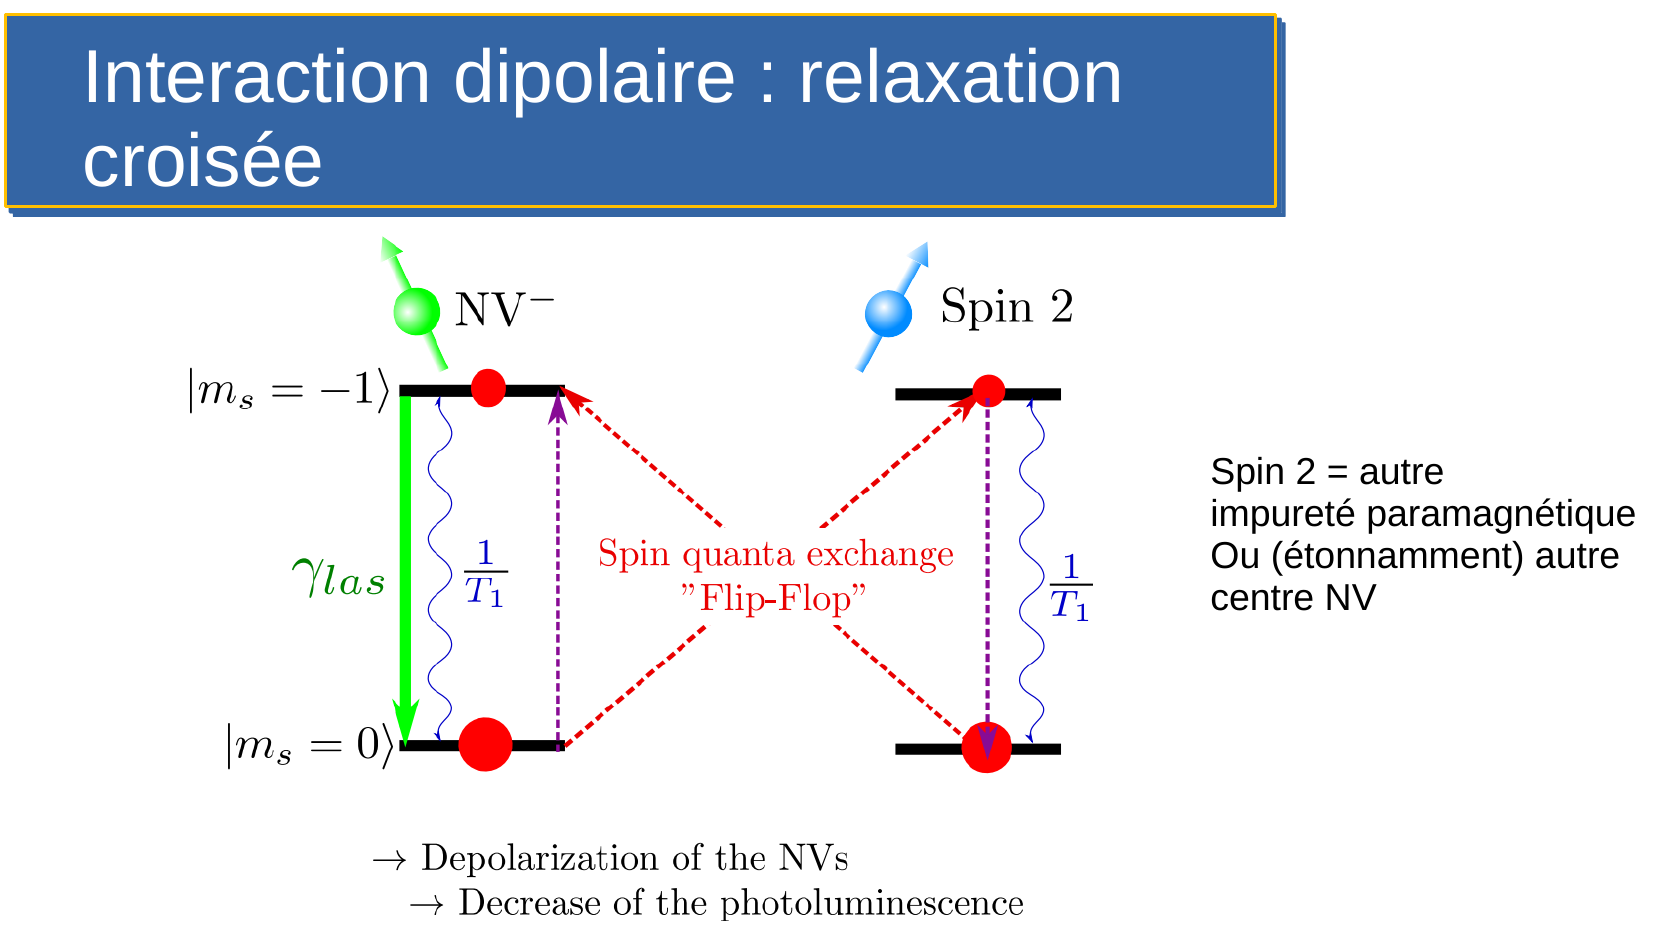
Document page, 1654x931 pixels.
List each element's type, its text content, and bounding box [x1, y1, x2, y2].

title Interaction dipolaire : relaxation croisée [82, 34, 1235, 203]
picture [190, 236, 1093, 921]
text_box Spin 2 = autre impureté paramagnétique Ou (étonnamment) autre centre NV [1195, 442, 1652, 626]
